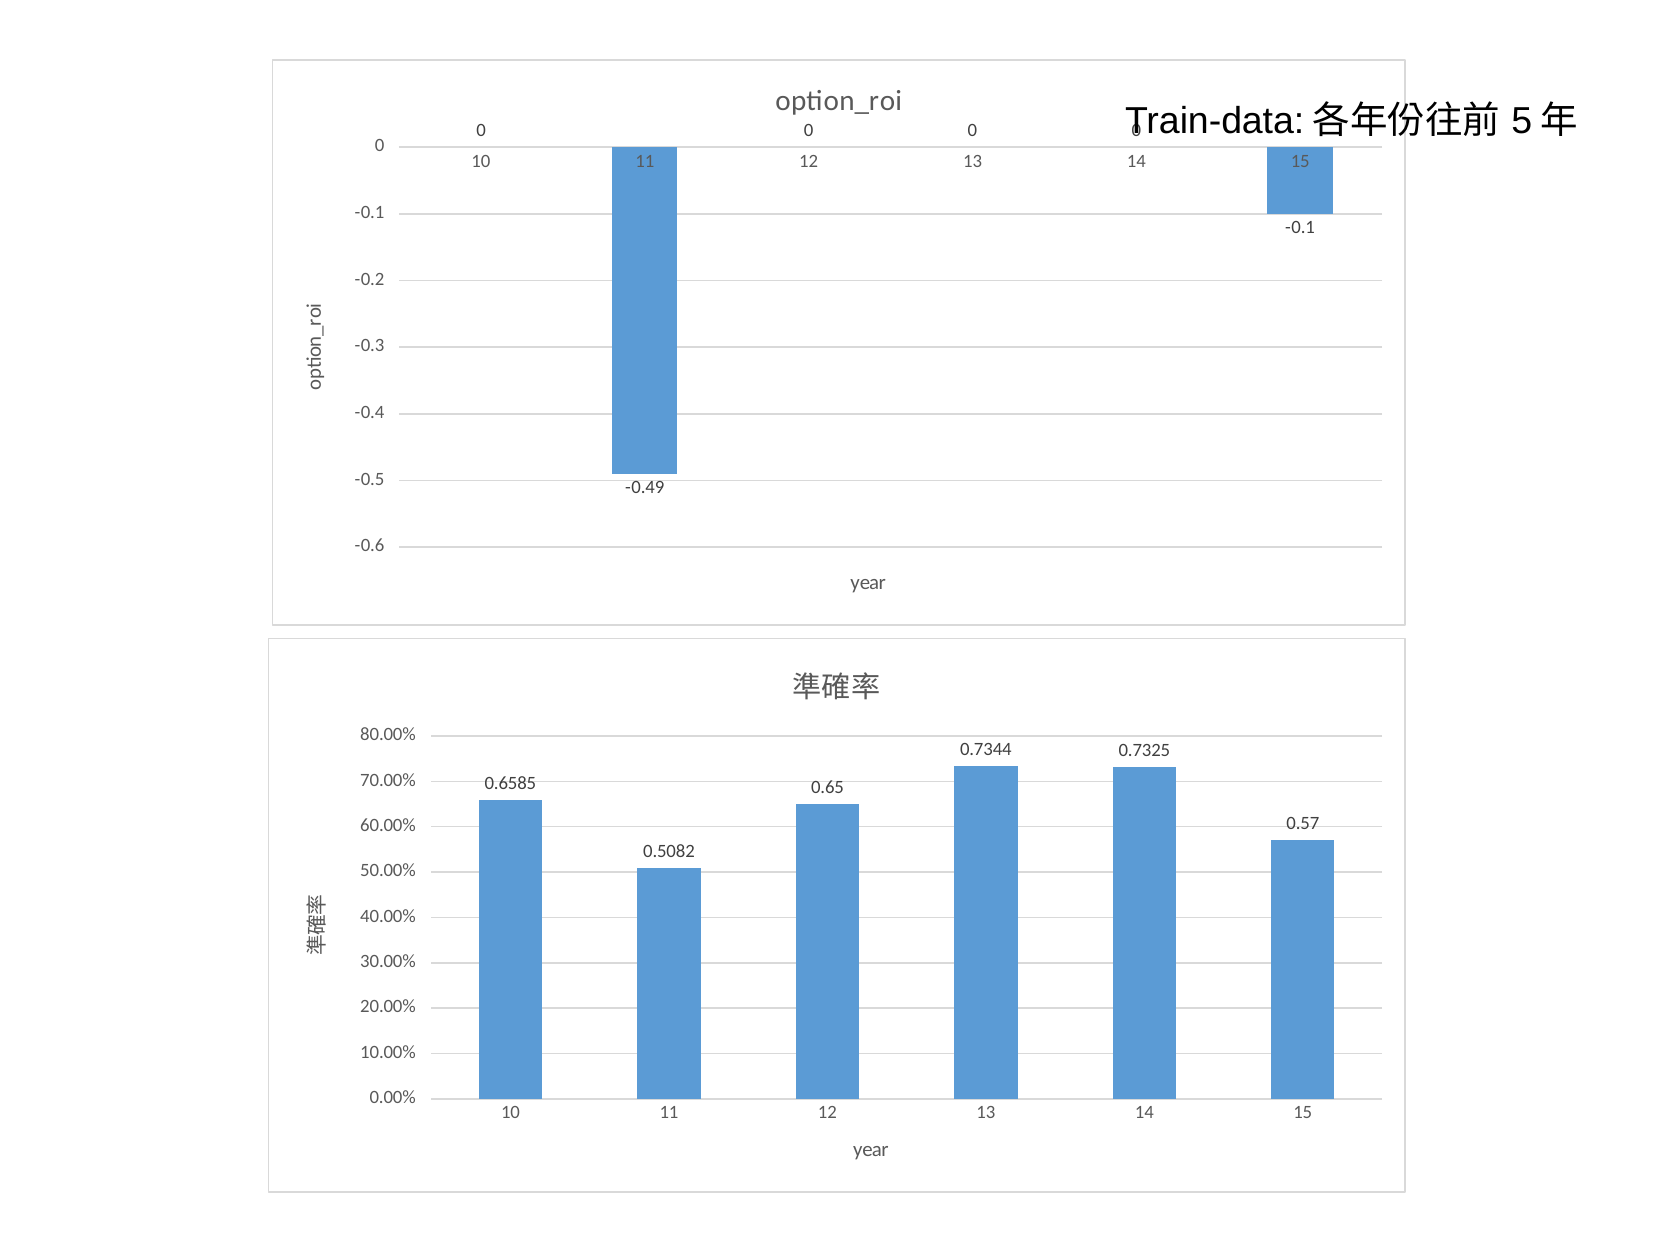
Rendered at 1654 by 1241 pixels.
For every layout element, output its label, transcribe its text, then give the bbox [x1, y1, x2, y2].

chart [267, 637, 1406, 1193]
text_box Train-data:各年份往前5年 [1110, 82, 1619, 142]
chart [271, 59, 1406, 626]
